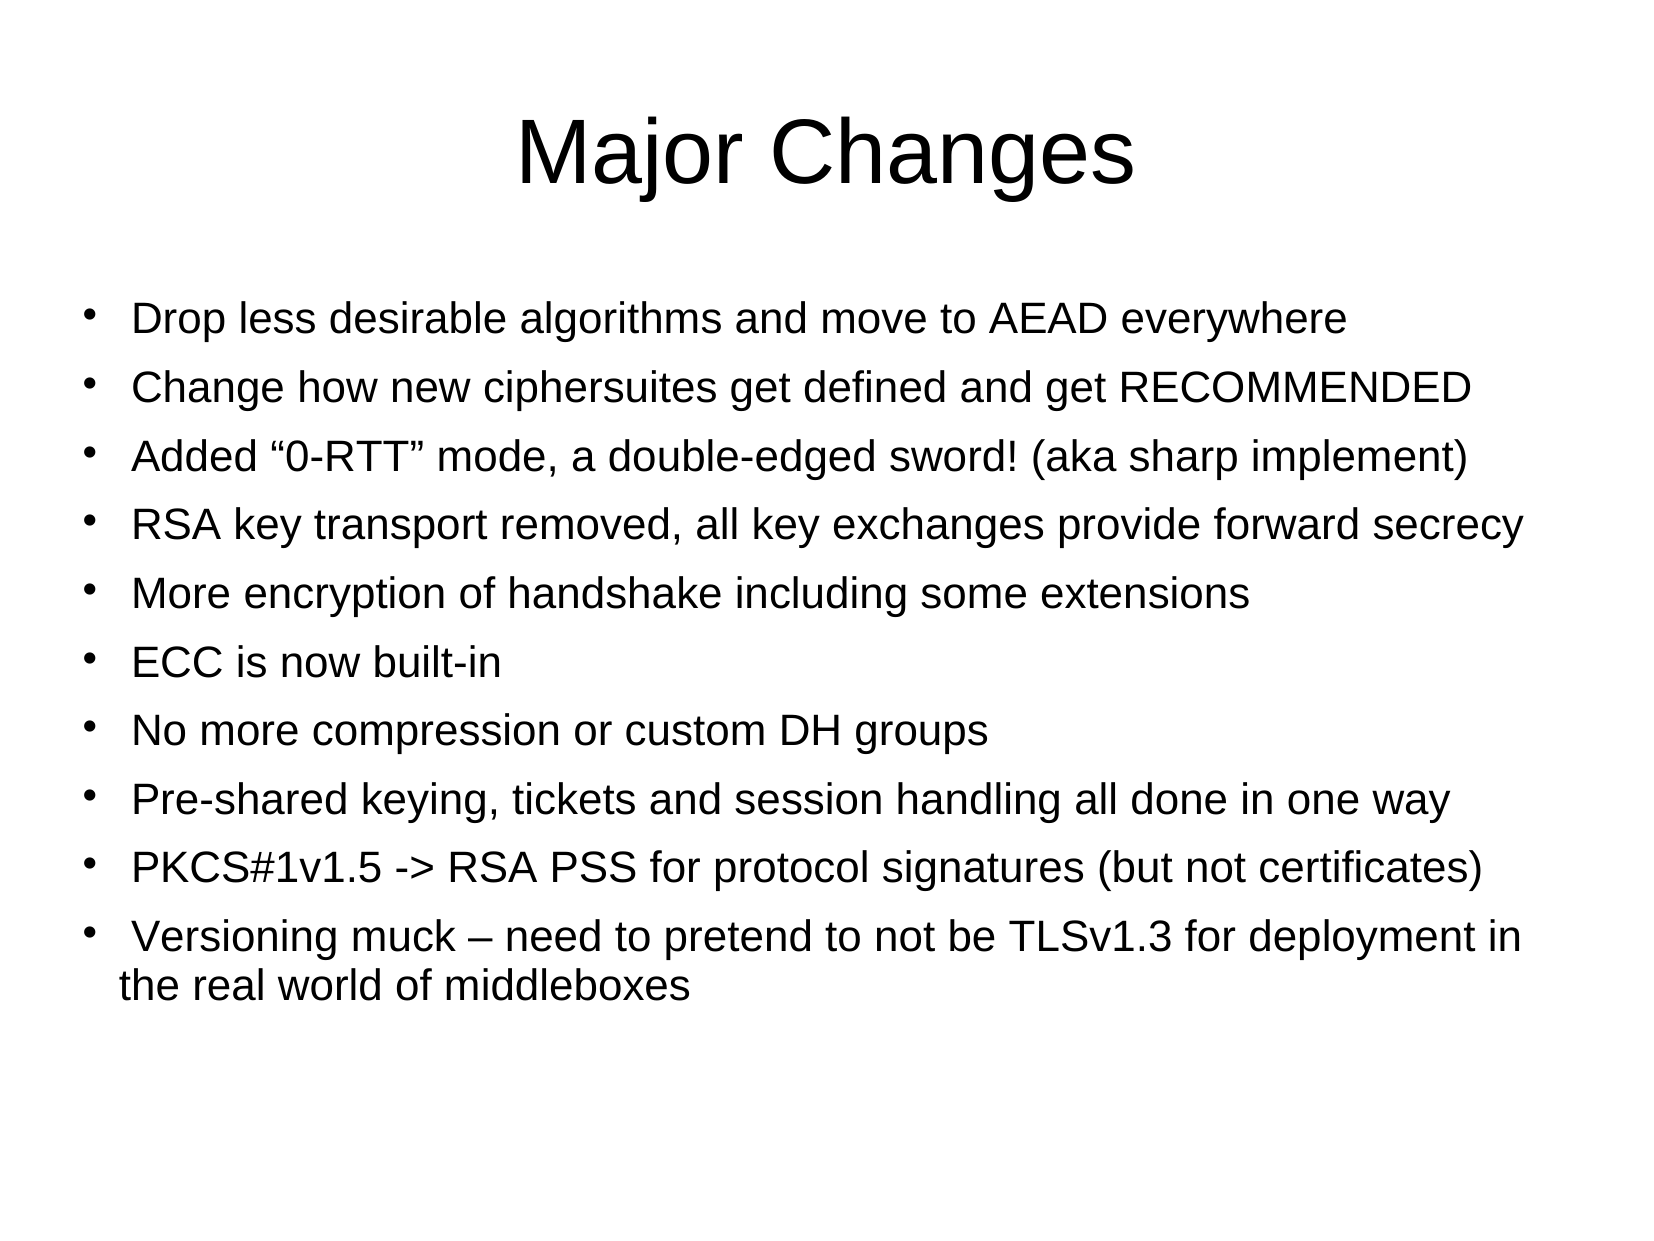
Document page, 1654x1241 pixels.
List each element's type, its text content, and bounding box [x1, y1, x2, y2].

list Drop less desirable algorithms and move to AEAD everywhere Change how new ciphersuites get defined and get RECOMMENDED Added “0-RTT” mode, a double-edged sword! (aka sharp implement) RSA key transport removed, all key exchanges provide forward secrecy More encryption of handshake including some extensions ECC is now built-in No more compression or custom DH groups Pre-shared keying, tickets and session handling all done in one way PKCS#1v1.5 -> RSA PSS for protocol signatures (but not certificates) Versioning muck – need to pretend to not be TLSv1.3 for deployment in the real world of middleboxes [82, 290, 1571, 1152]
title Major Changes [82, 49, 1571, 257]
